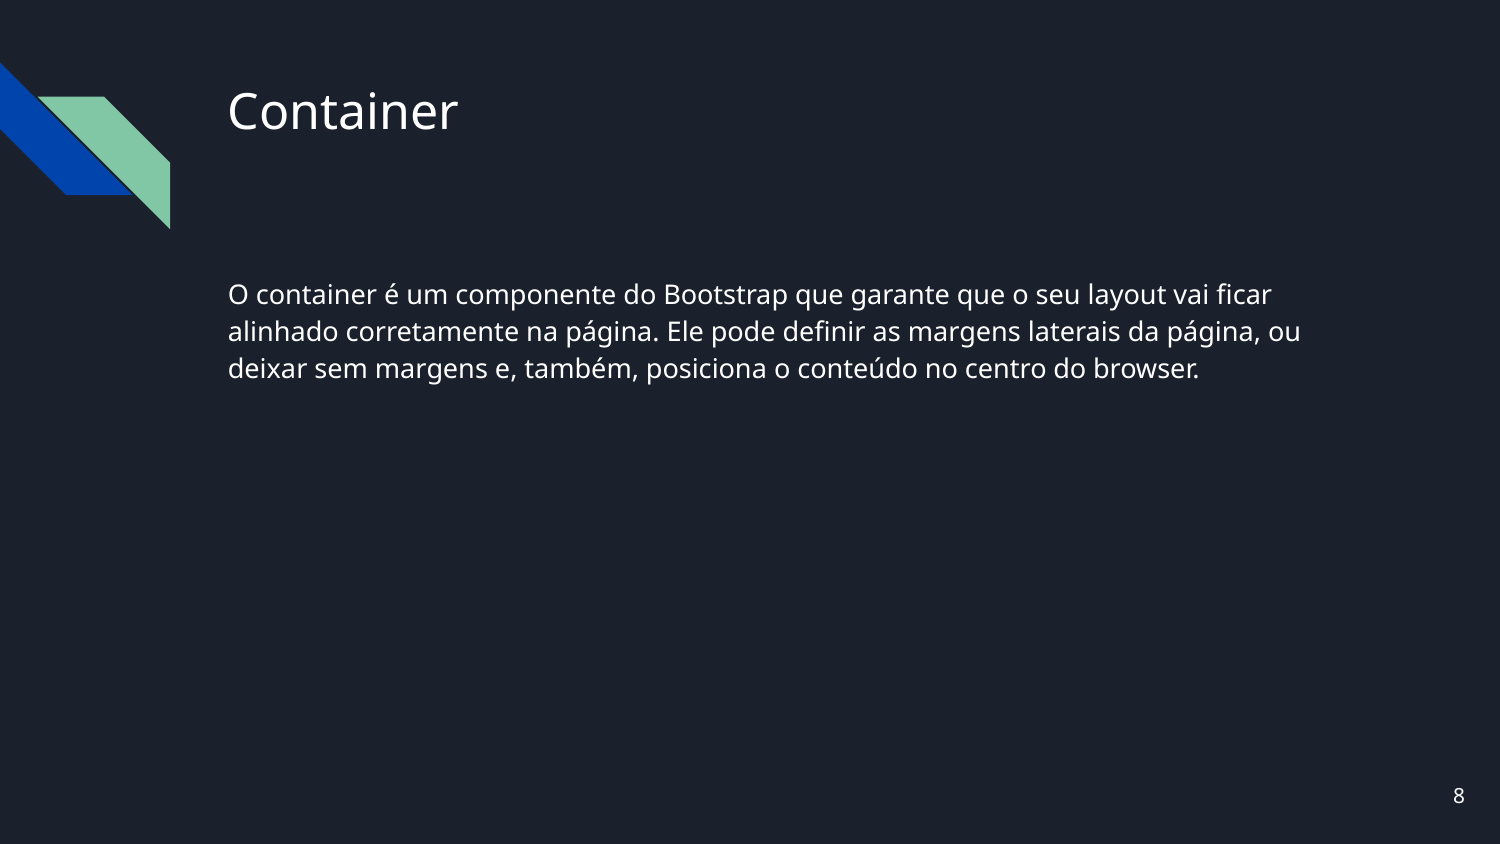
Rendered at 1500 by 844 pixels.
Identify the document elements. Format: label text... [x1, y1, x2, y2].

list O container é um componente do Bootstrap que garante que o seu layout vai ficar alinhado corretamente na página. Ele pode definir as margens laterais da página, ou deixar sem margens e, também, posiciona o conteúdo no centro do browser. [212, 257, 1368, 735]
title Container [212, 64, 1368, 215]
slide_number <número> [1389, 764, 1480, 830]
